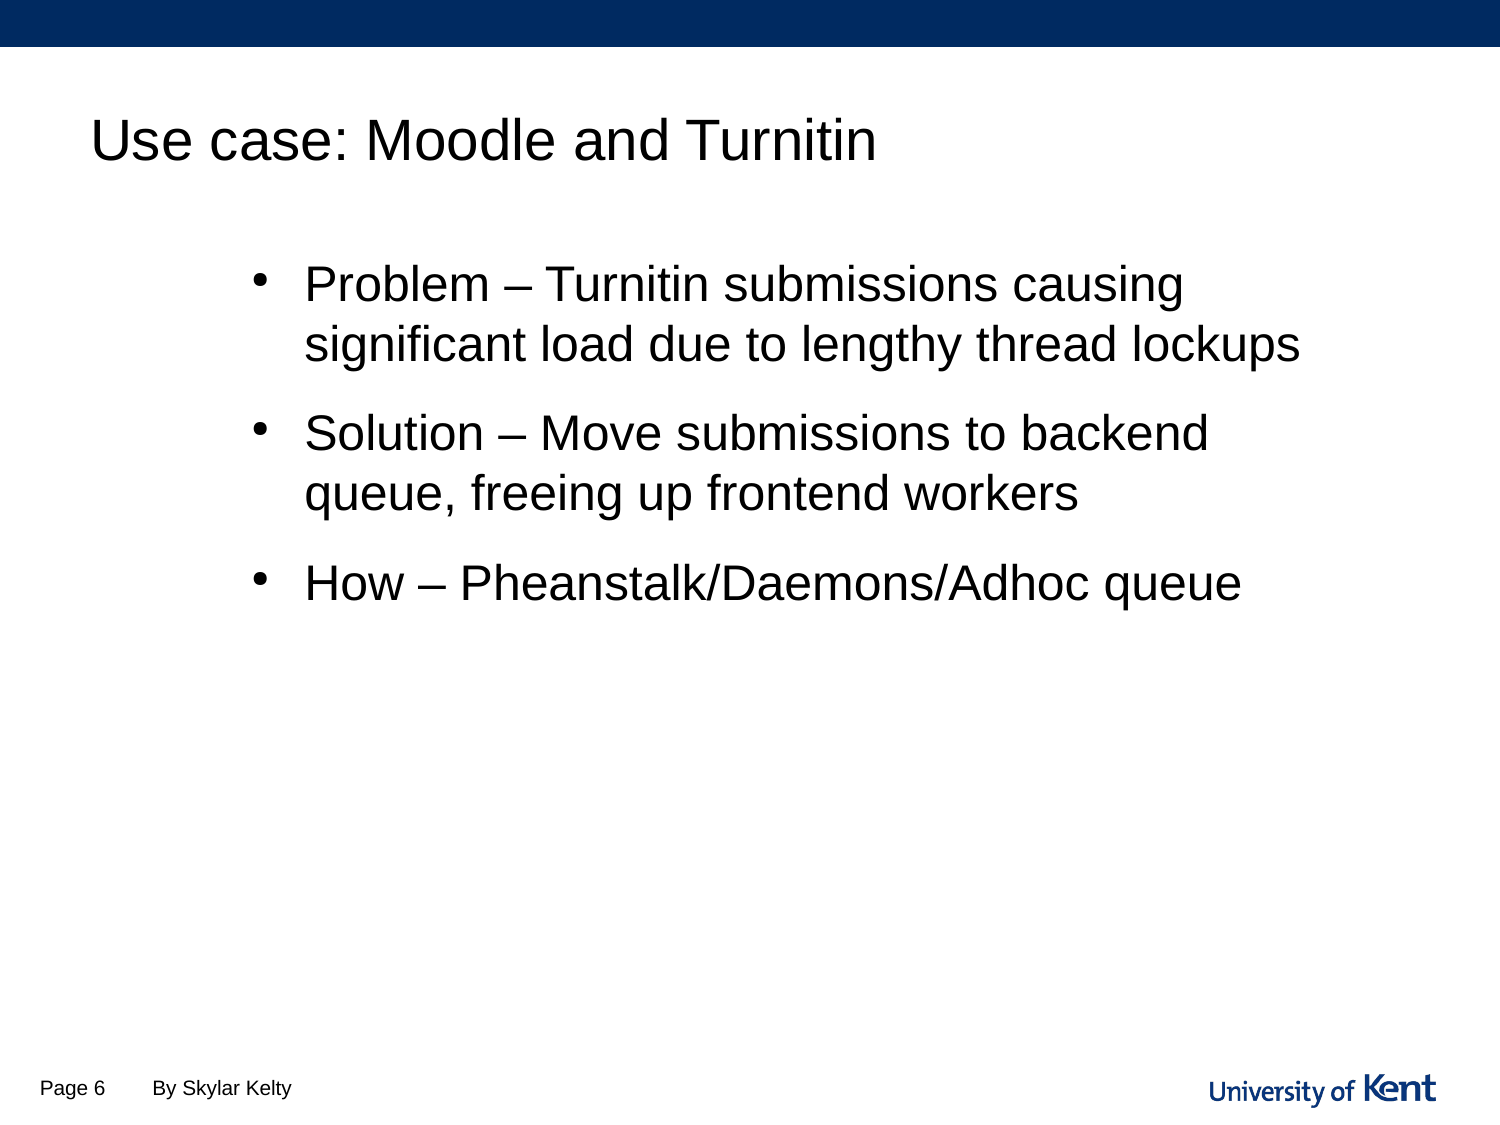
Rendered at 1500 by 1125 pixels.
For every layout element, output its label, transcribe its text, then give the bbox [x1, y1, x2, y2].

picture [1210, 1074, 1436, 1108]
list Problem – Turnitin submissions causing significant load due to lengthy thread lockups Solution – Move submissions to backend queue, freeing up frontend workers How – Pheanstalk/Daemons/Adhoc queue [218, 243, 1365, 1047]
slide_number Page <number> [24, 1064, 180, 1111]
title Use case: Moodle and Turnitin [75, 90, 1436, 185]
footer By Skylar Kelty [137, 1067, 1132, 1112]
